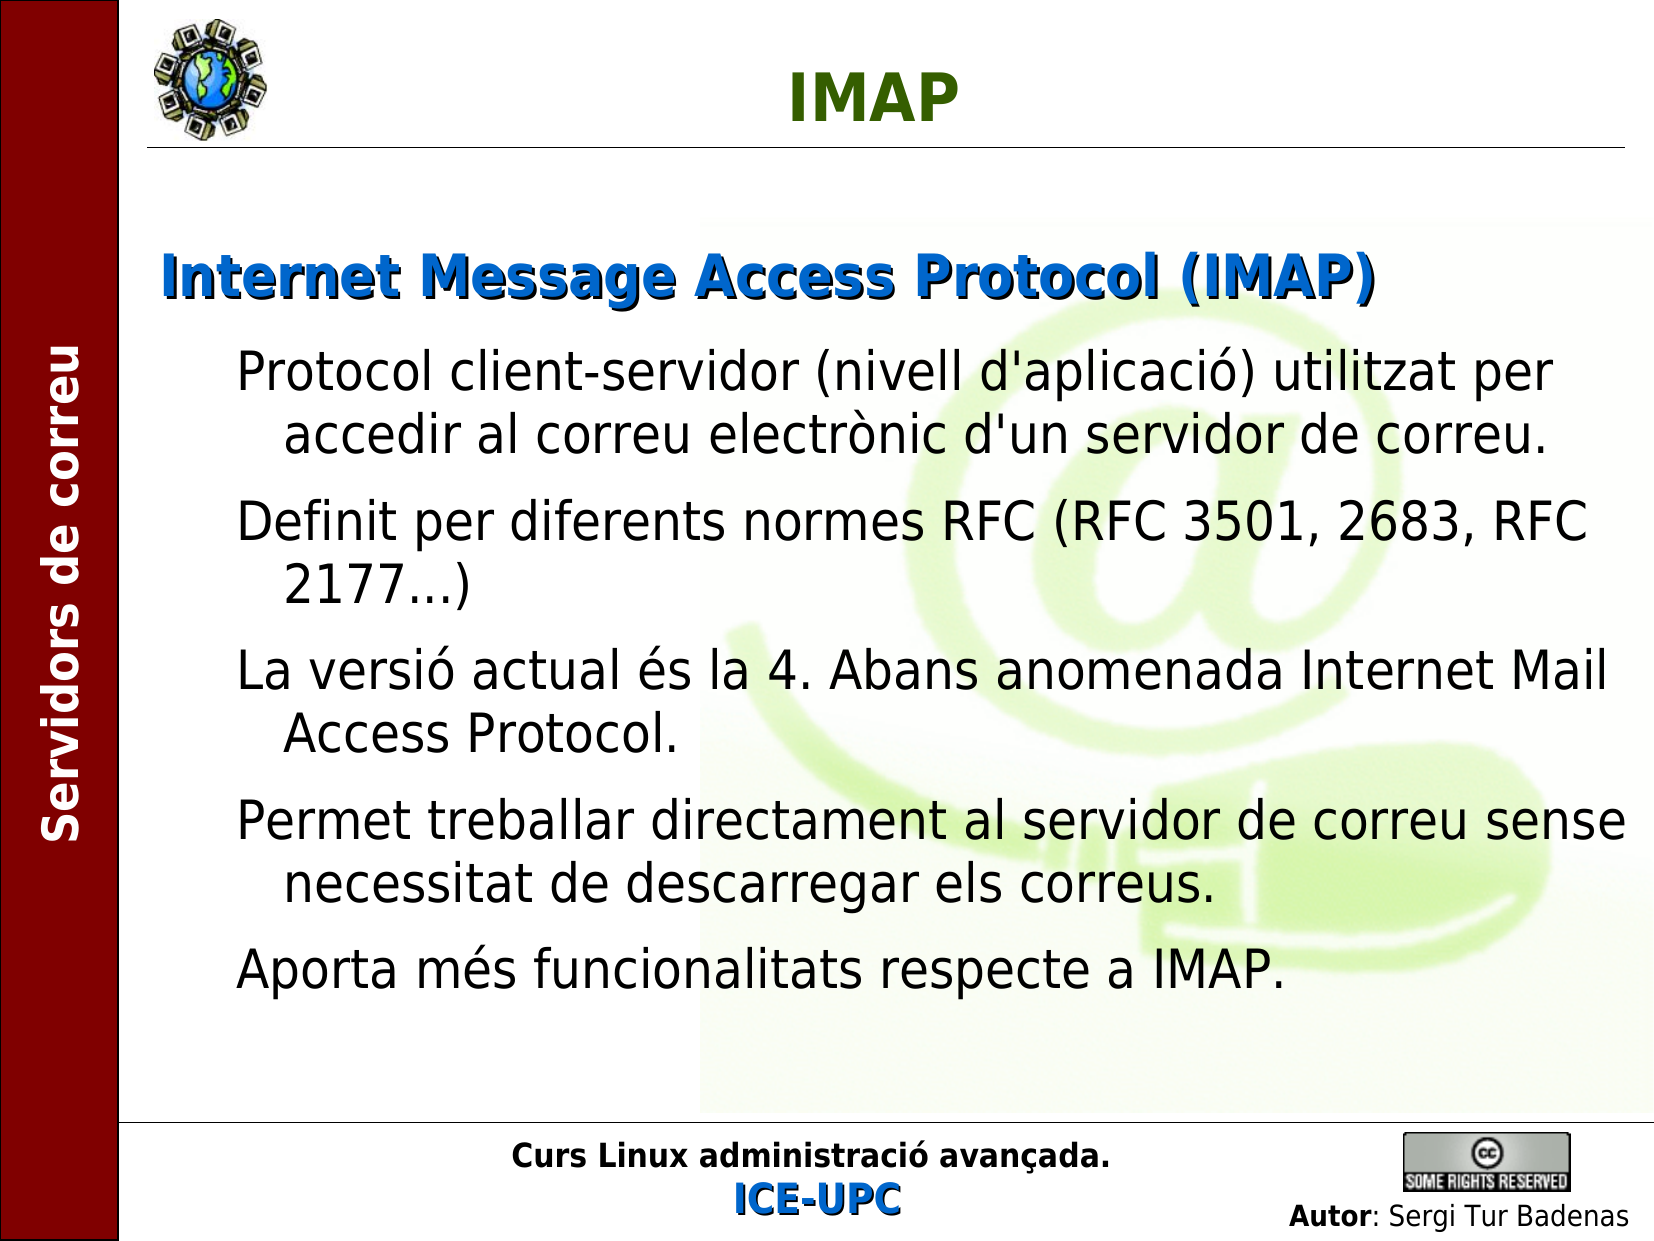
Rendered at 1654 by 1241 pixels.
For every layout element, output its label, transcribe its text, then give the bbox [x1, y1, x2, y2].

title IMAP [129, 49, 1619, 148]
picture [154, 19, 268, 49]
picture [1403, 1132, 1571, 1192]
list Internet Message Access Protocol (IMAP) Protocol client-servidor (nivell d'aplicació) utilitzat per accedir al correu electrònic d'un servidor de correu. Definit per diferents normes RFC (RFC 3501, 2683, RFC 2177...) La versió actual és la 4. Abans anomenada Internet Mail Access Protocol. Permet treballar directament al servidor de correu sense necessitat de descarregar els correus. Aporta més funcionalitats respecte a IMAP. [141, 242, 1630, 1078]
picture [700, 217, 1654, 1113]
